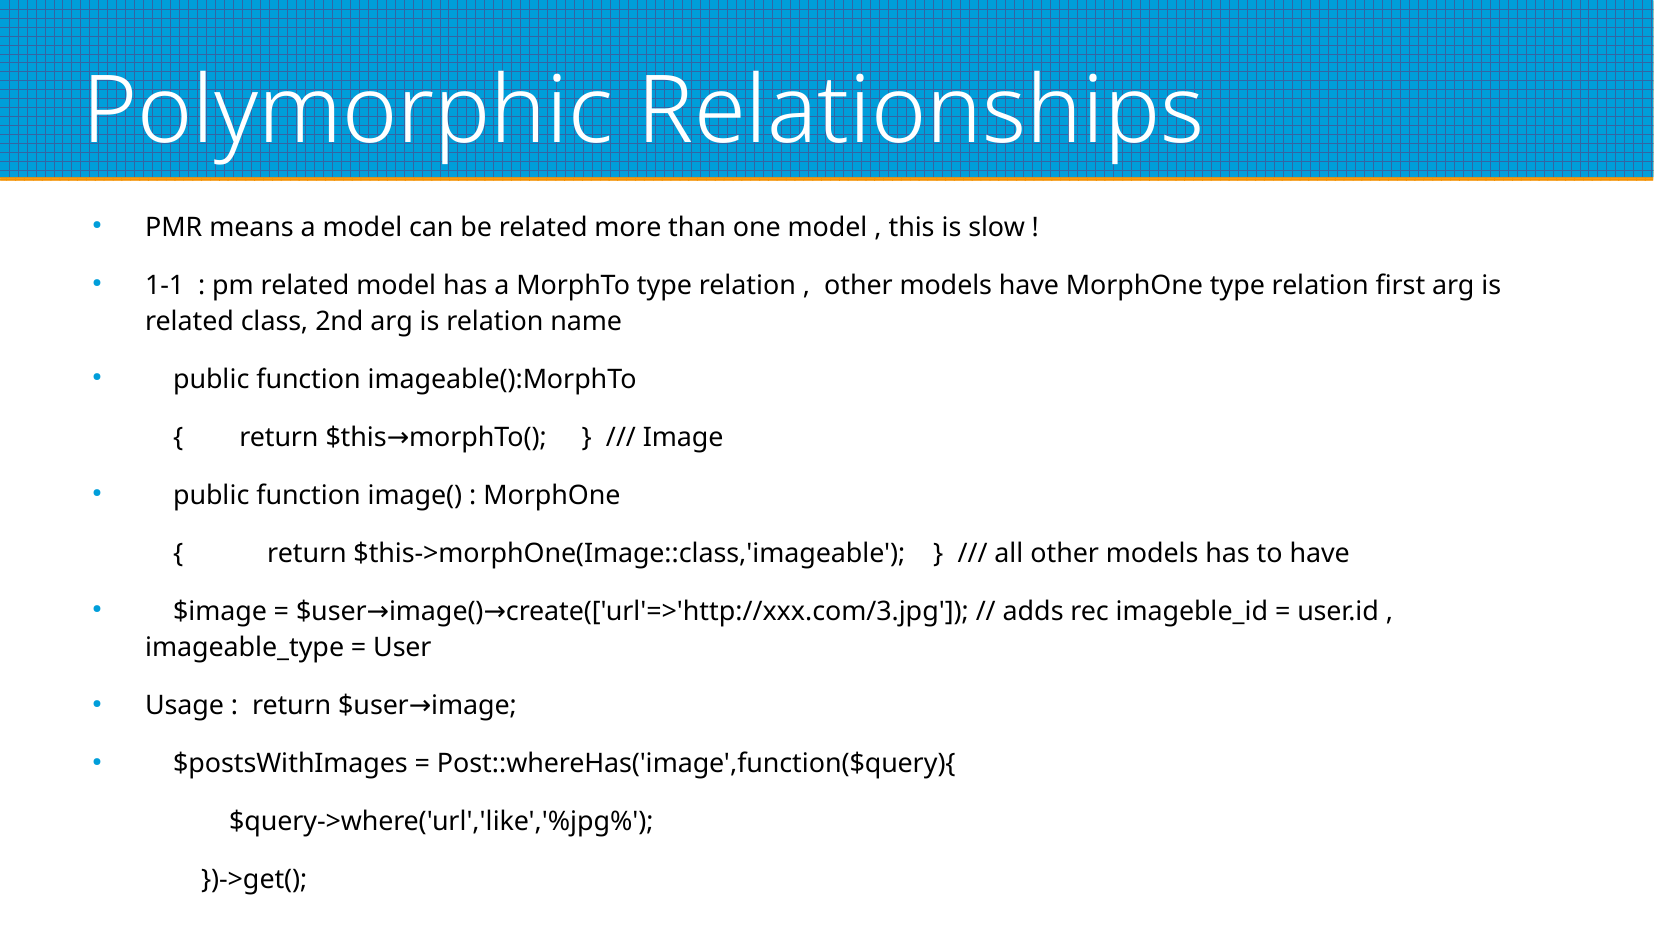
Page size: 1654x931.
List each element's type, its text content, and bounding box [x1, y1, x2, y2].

list PMR means a model can be related more than one model , this is slow ! 1-1 : pm related model has a MorphTo type relation , other models have MorphOne type relation first arg is related class, 2nd arg is relation name public function imageable():MorphTo { return $this→morphTo(); } /// Image public function image() : MorphOne { return $this->morphOne(Image::class,'imageable'); } /// all other models has to have $image = $user→image()→create(['url'=>'http://xxx.com/3.jpg']); // adds rec imageble_id = user.id , imageable_type = User Usage : return $user→image; $postsWithImages = Post::whereHas('image',function($query){ $query->where('url','like','%jpg%'); })->get(); [75, 207, 1538, 901]
title Polymorphic Relationships [82, 14, 1571, 171]
